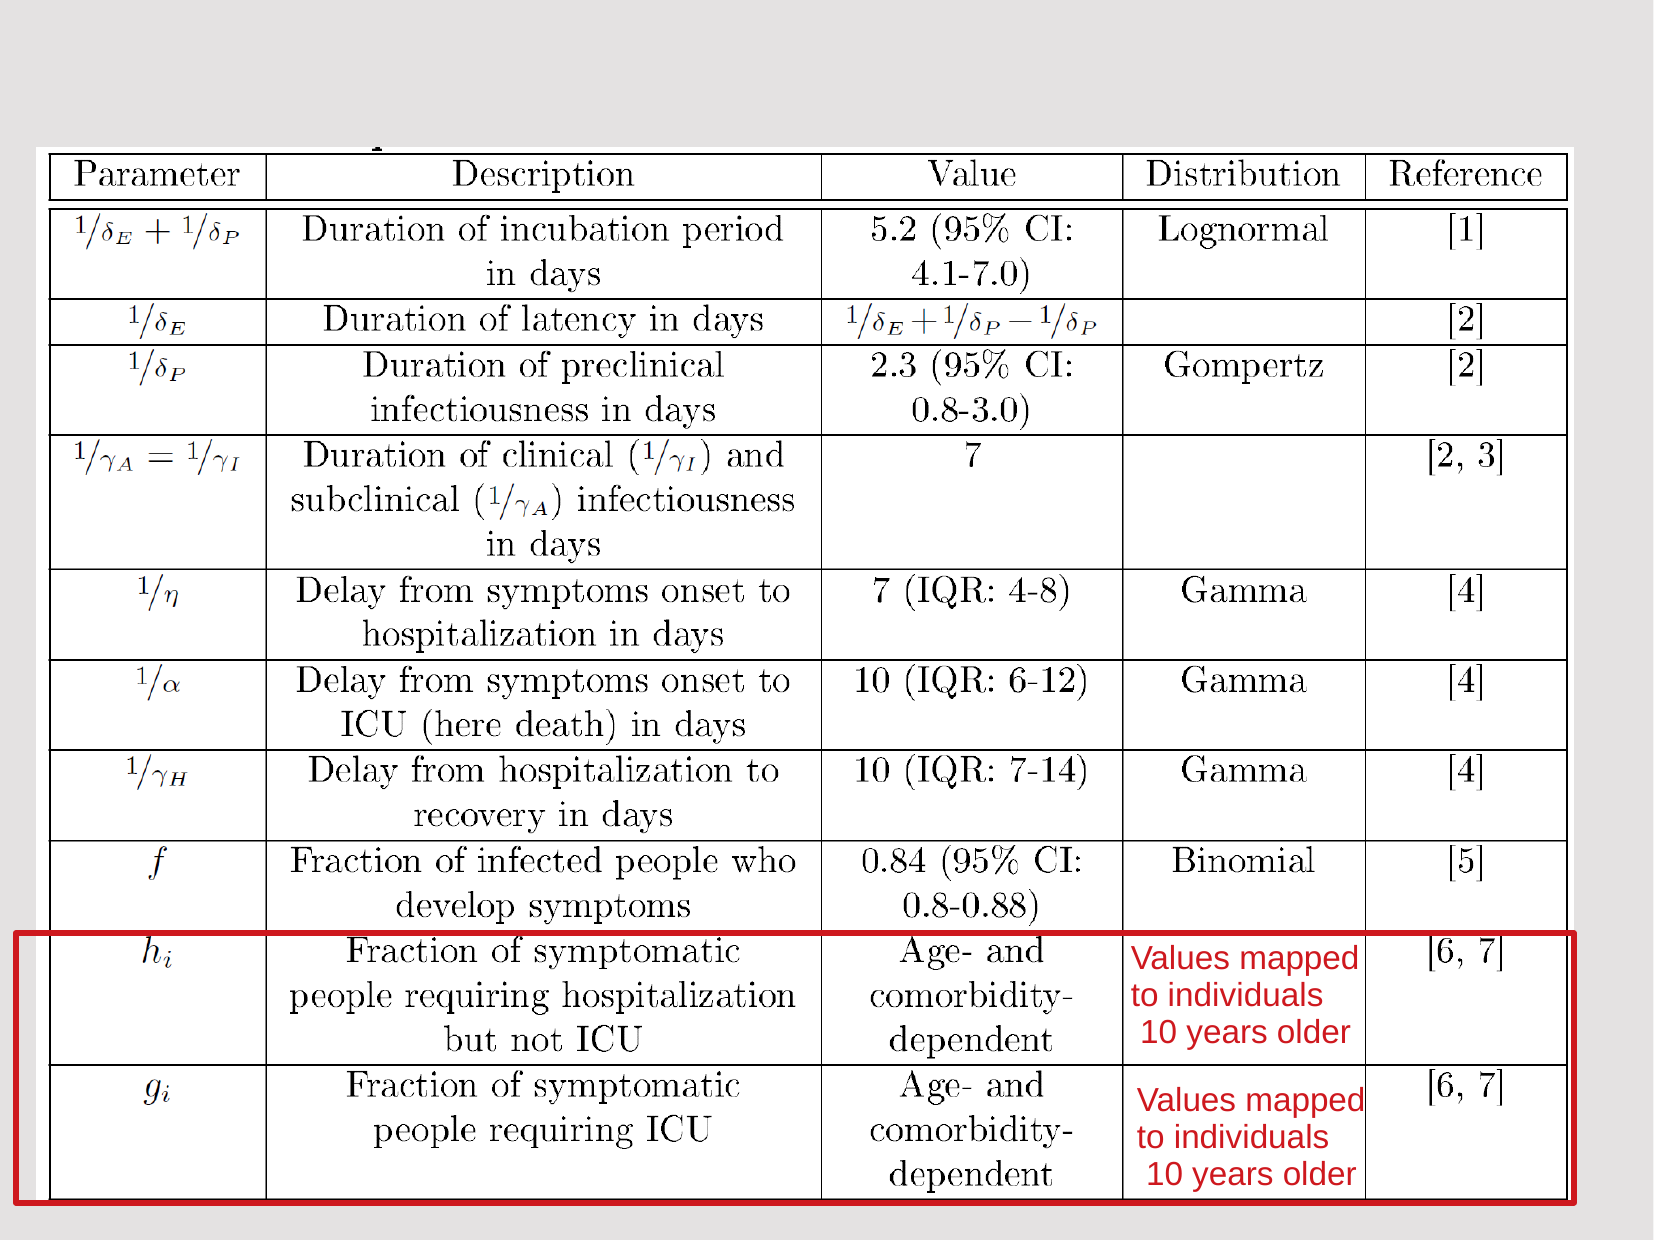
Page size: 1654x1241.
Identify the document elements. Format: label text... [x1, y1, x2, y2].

text_box Values mapped to individuals 10 years older [1122, 1073, 1381, 1200]
picture [36, 936, 1571, 1200]
text_box Values mapped to individuals 10 years older [1116, 932, 1375, 1059]
picture [36, 147, 1574, 930]
